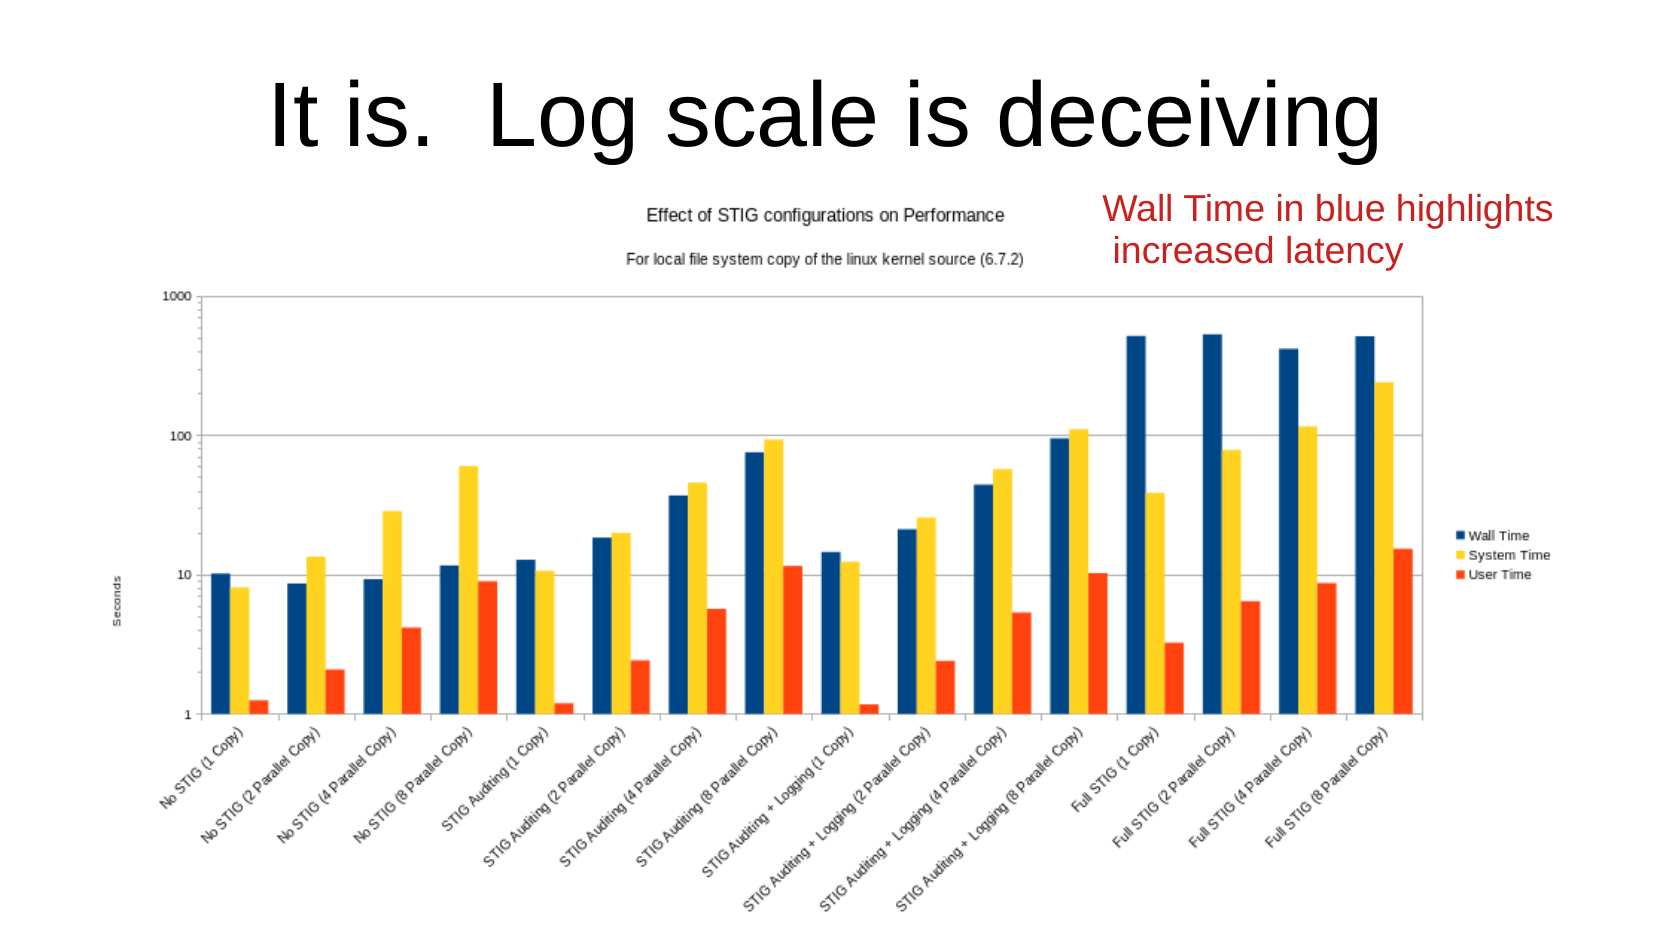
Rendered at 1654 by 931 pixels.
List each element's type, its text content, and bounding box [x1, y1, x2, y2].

picture [88, 180, 1565, 931]
title It is. Log scale is deceiving [82, 37, 1571, 193]
text_box Wall Time in blue highlights increased latency [1087, 180, 1576, 293]
